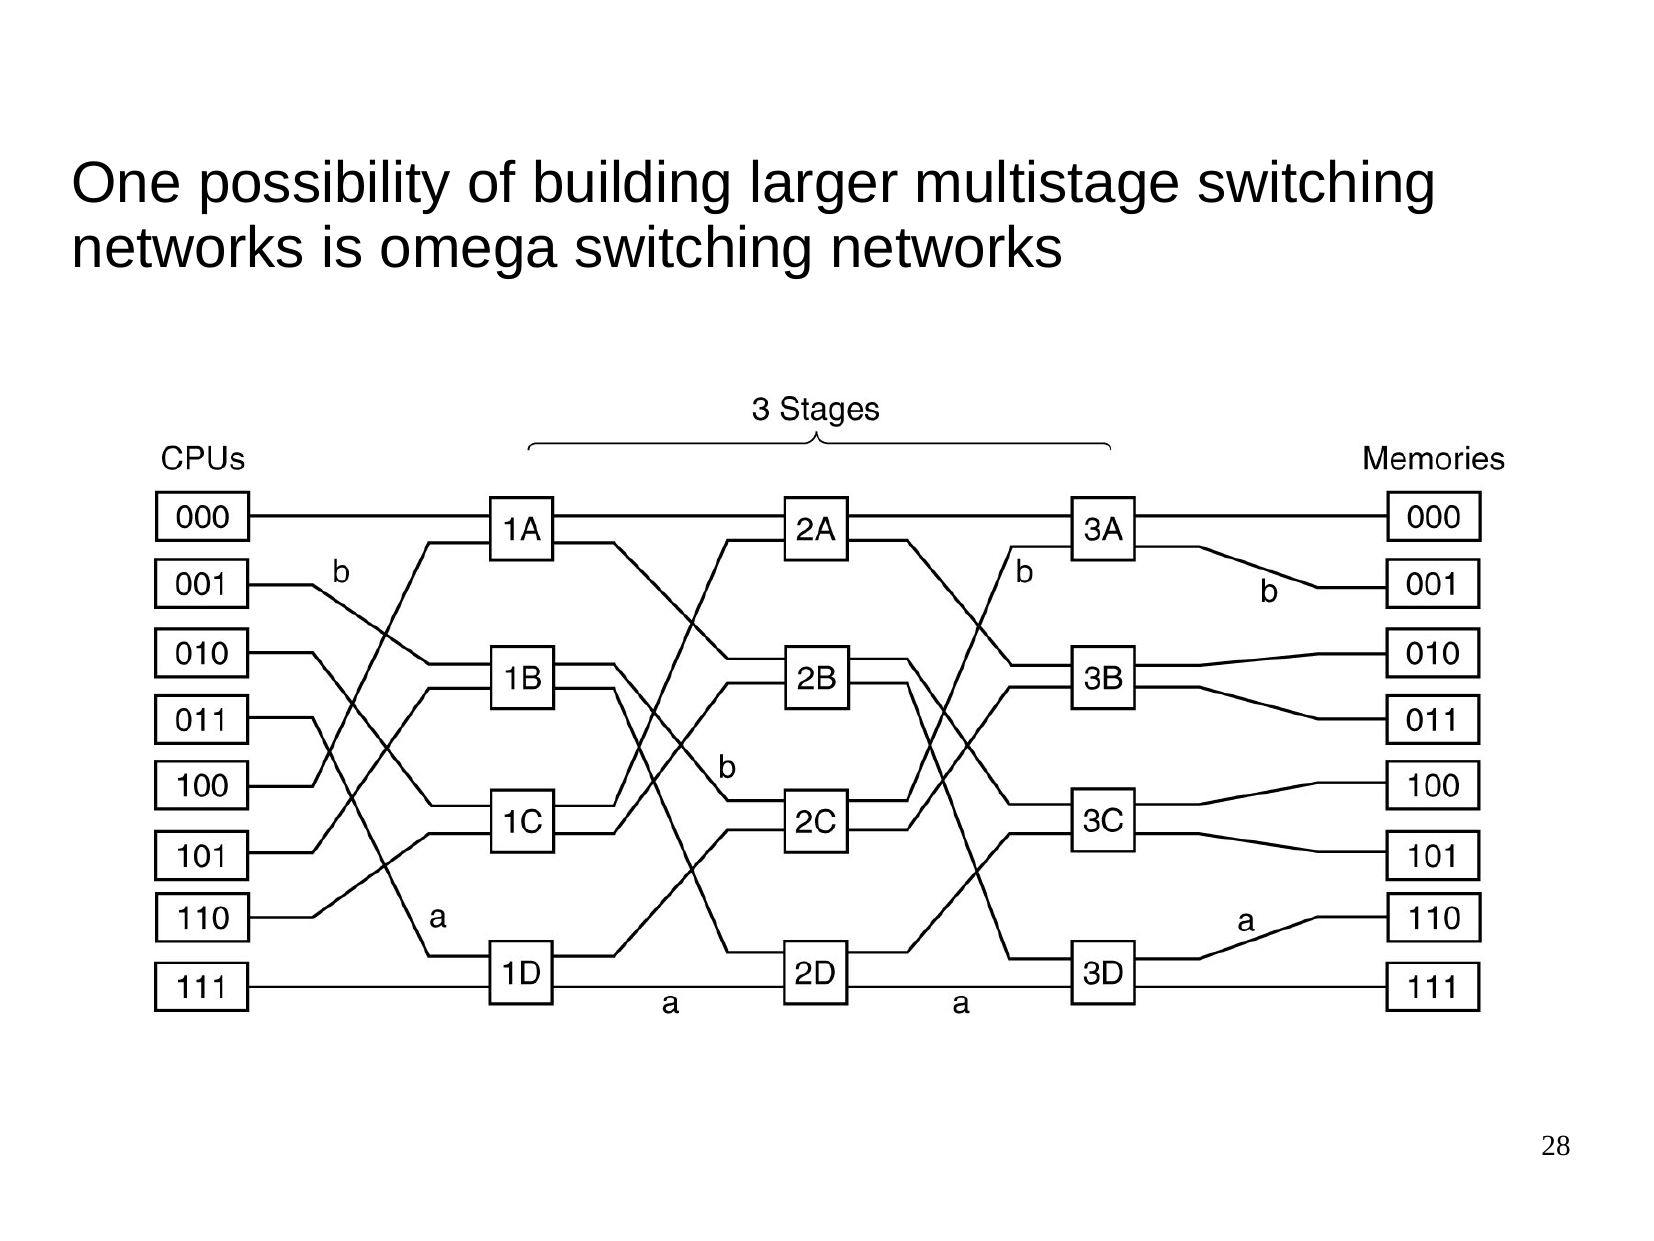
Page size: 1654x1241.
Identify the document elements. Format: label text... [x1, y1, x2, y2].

picture [154, 389, 1505, 1020]
text_box One possibility of building larger multistage switching networks is omega switching networks [56, 142, 1602, 338]
